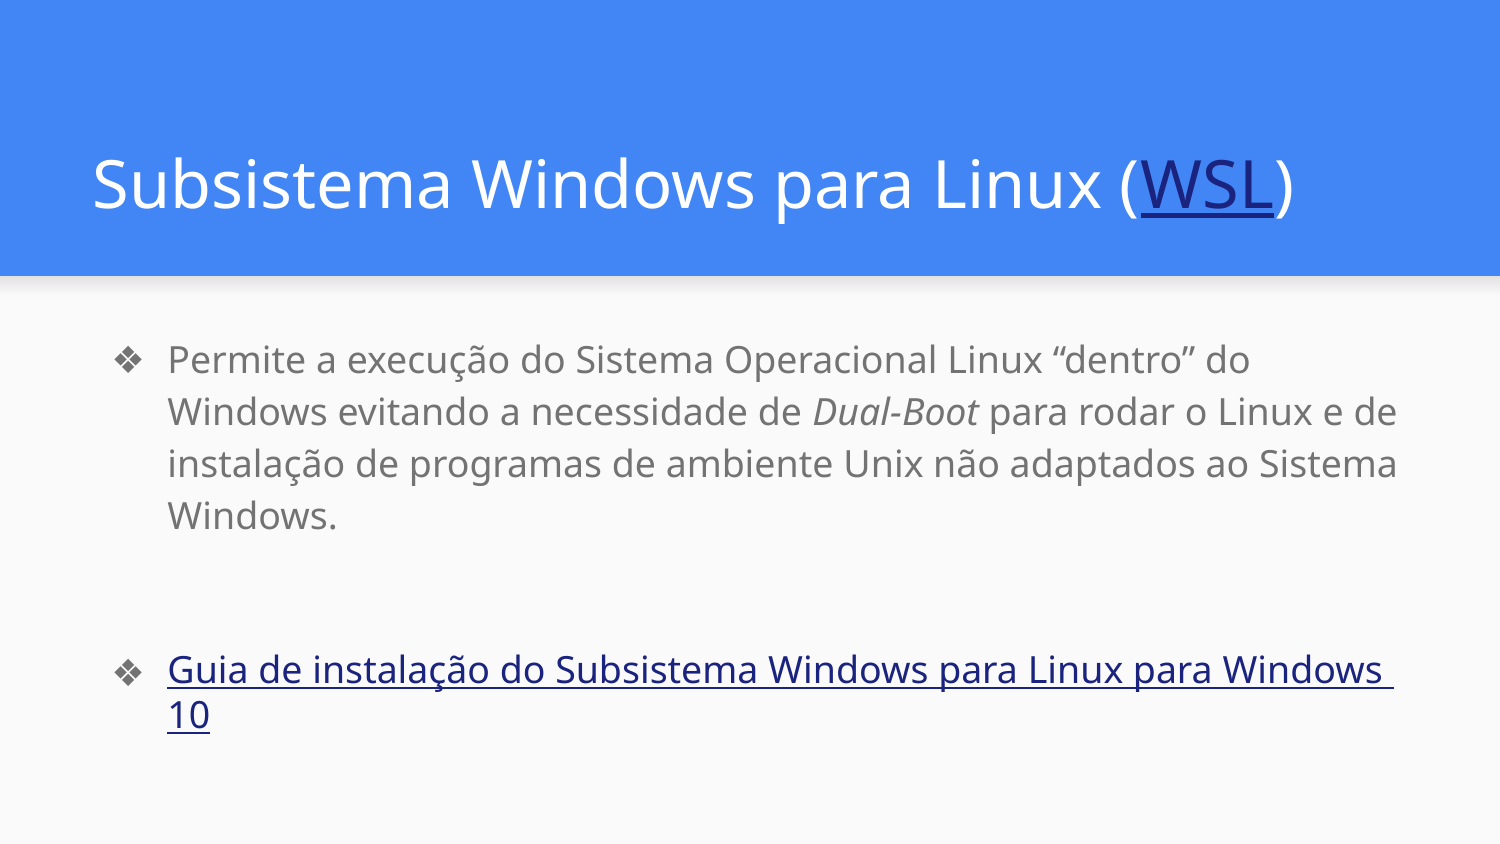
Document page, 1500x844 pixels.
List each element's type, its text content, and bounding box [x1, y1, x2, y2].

title Subsistema Windows para Linux (WSL) [77, 121, 1427, 248]
list Permite a execução do Sistema Operacional Linux “dentro” do Windows evitando a necessidade de Dual-Boot para rodar o Linux e de instalação de programas de ambiente Unix não adaptados ao Sistema Windows. Guia de instalação do Subsistema Windows para Linux para Windows 10 [77, 314, 1427, 760]
